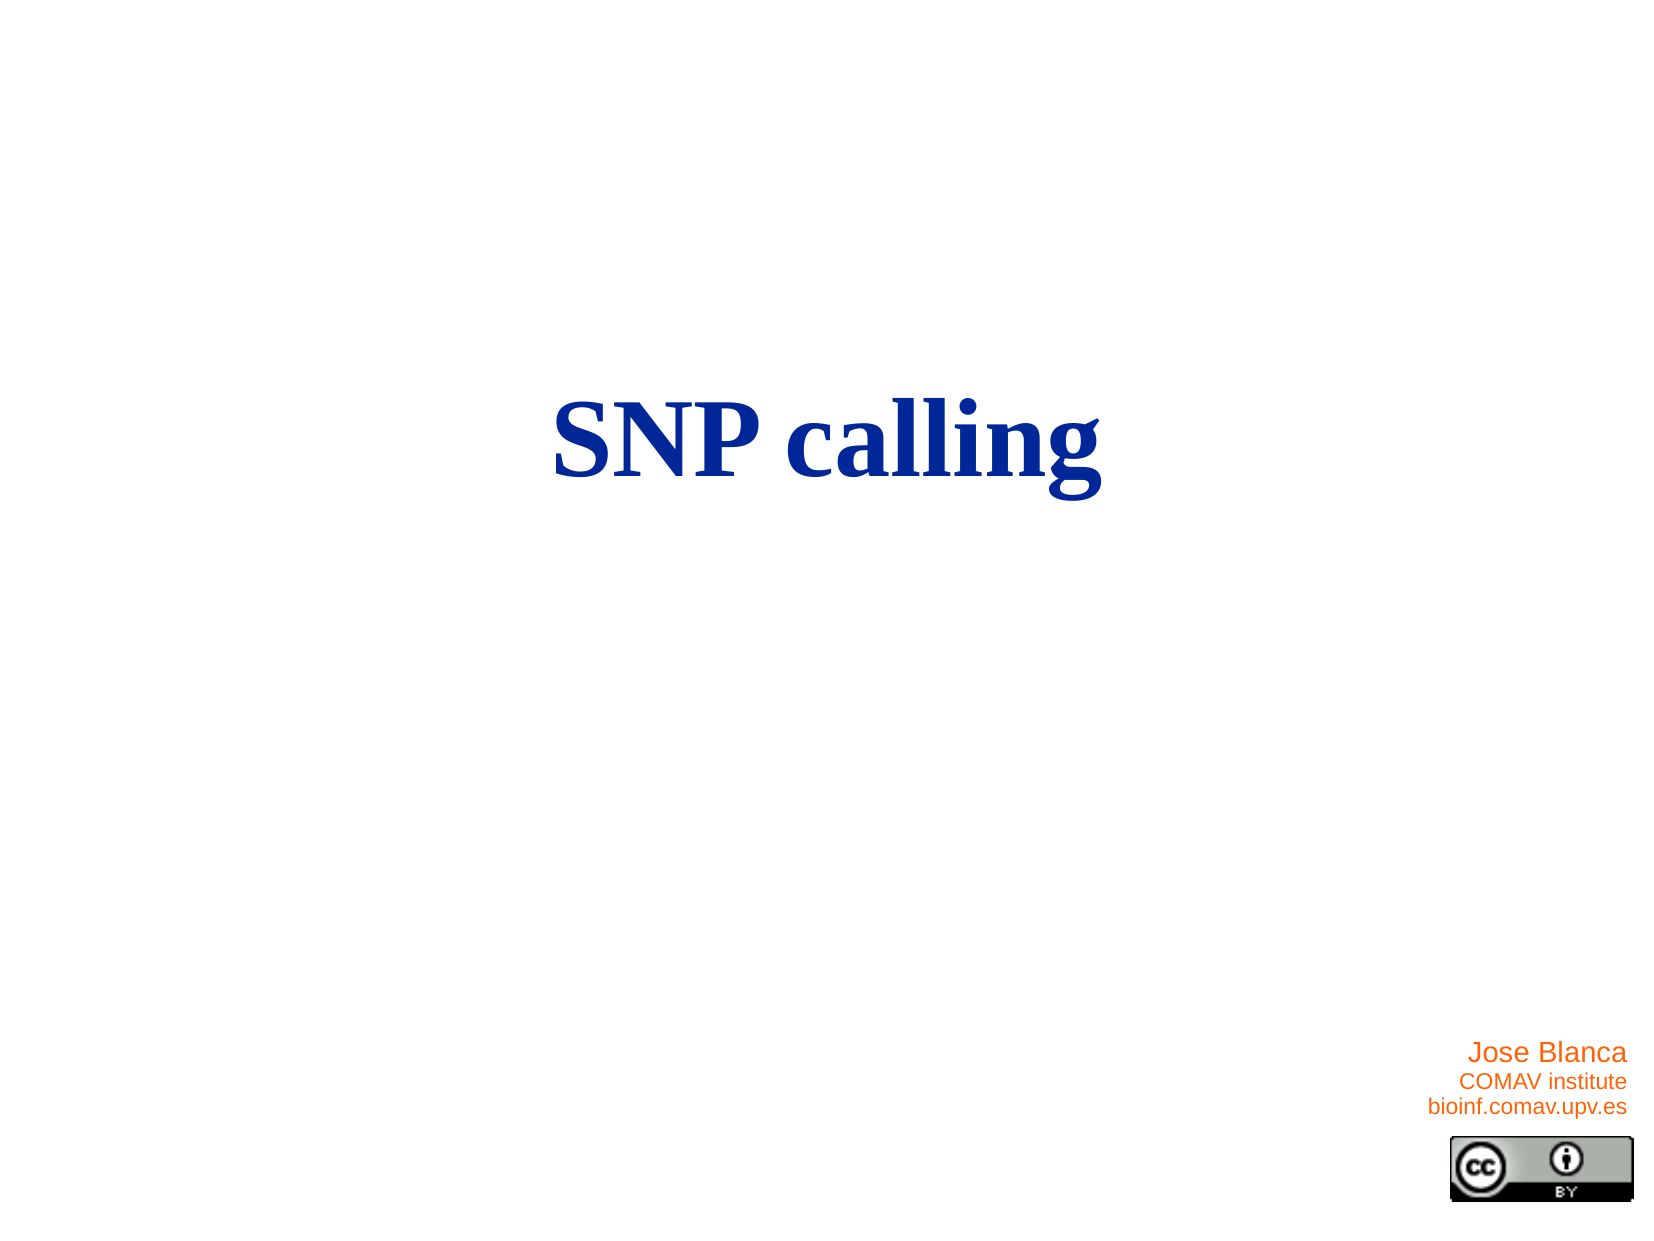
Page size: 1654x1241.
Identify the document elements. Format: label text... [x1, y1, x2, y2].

picture [1450, 1136, 1634, 1202]
text_box Jose Blanca COMAV institute bioinf.comav.upv.es [1413, 1028, 1643, 1129]
title SNP calling [82, 315, 1571, 563]
